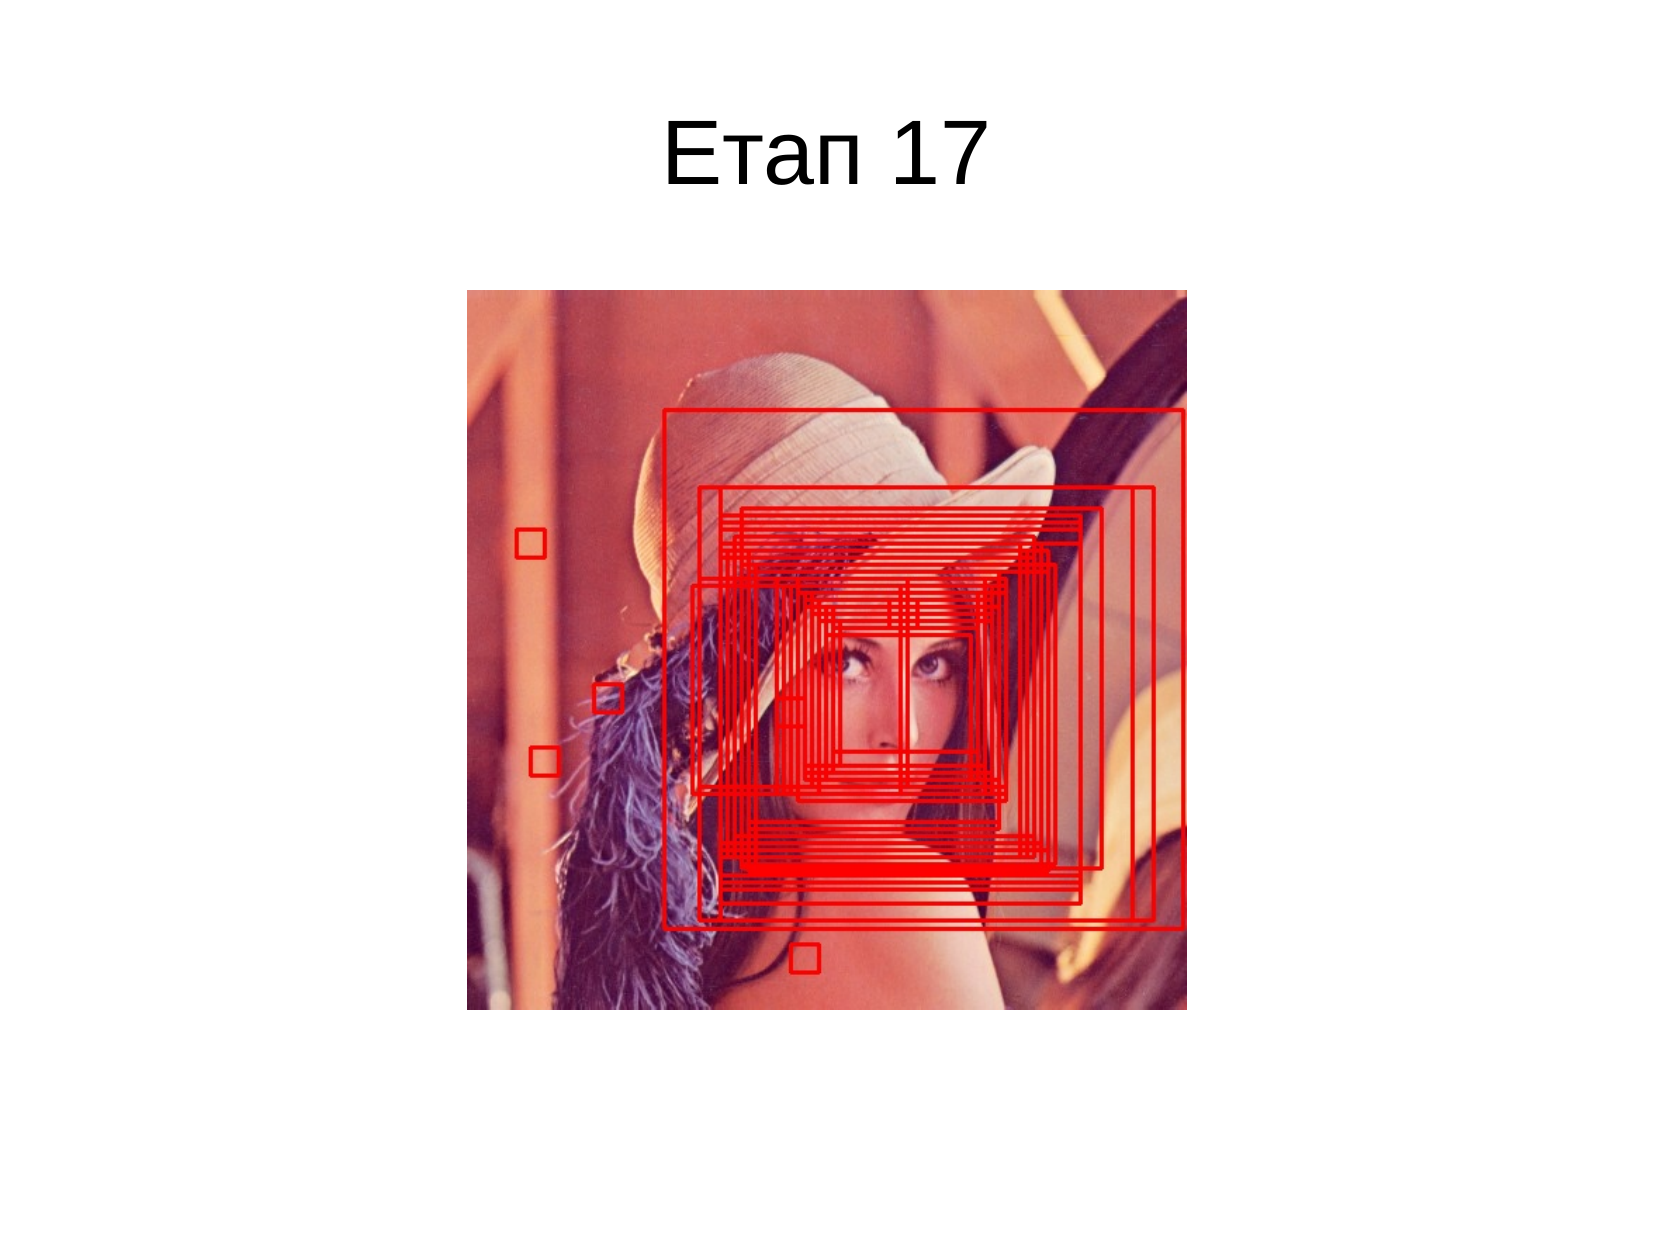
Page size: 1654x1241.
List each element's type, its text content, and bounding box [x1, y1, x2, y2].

title Етап 17 [82, 49, 1571, 257]
picture [467, 290, 1187, 1010]
